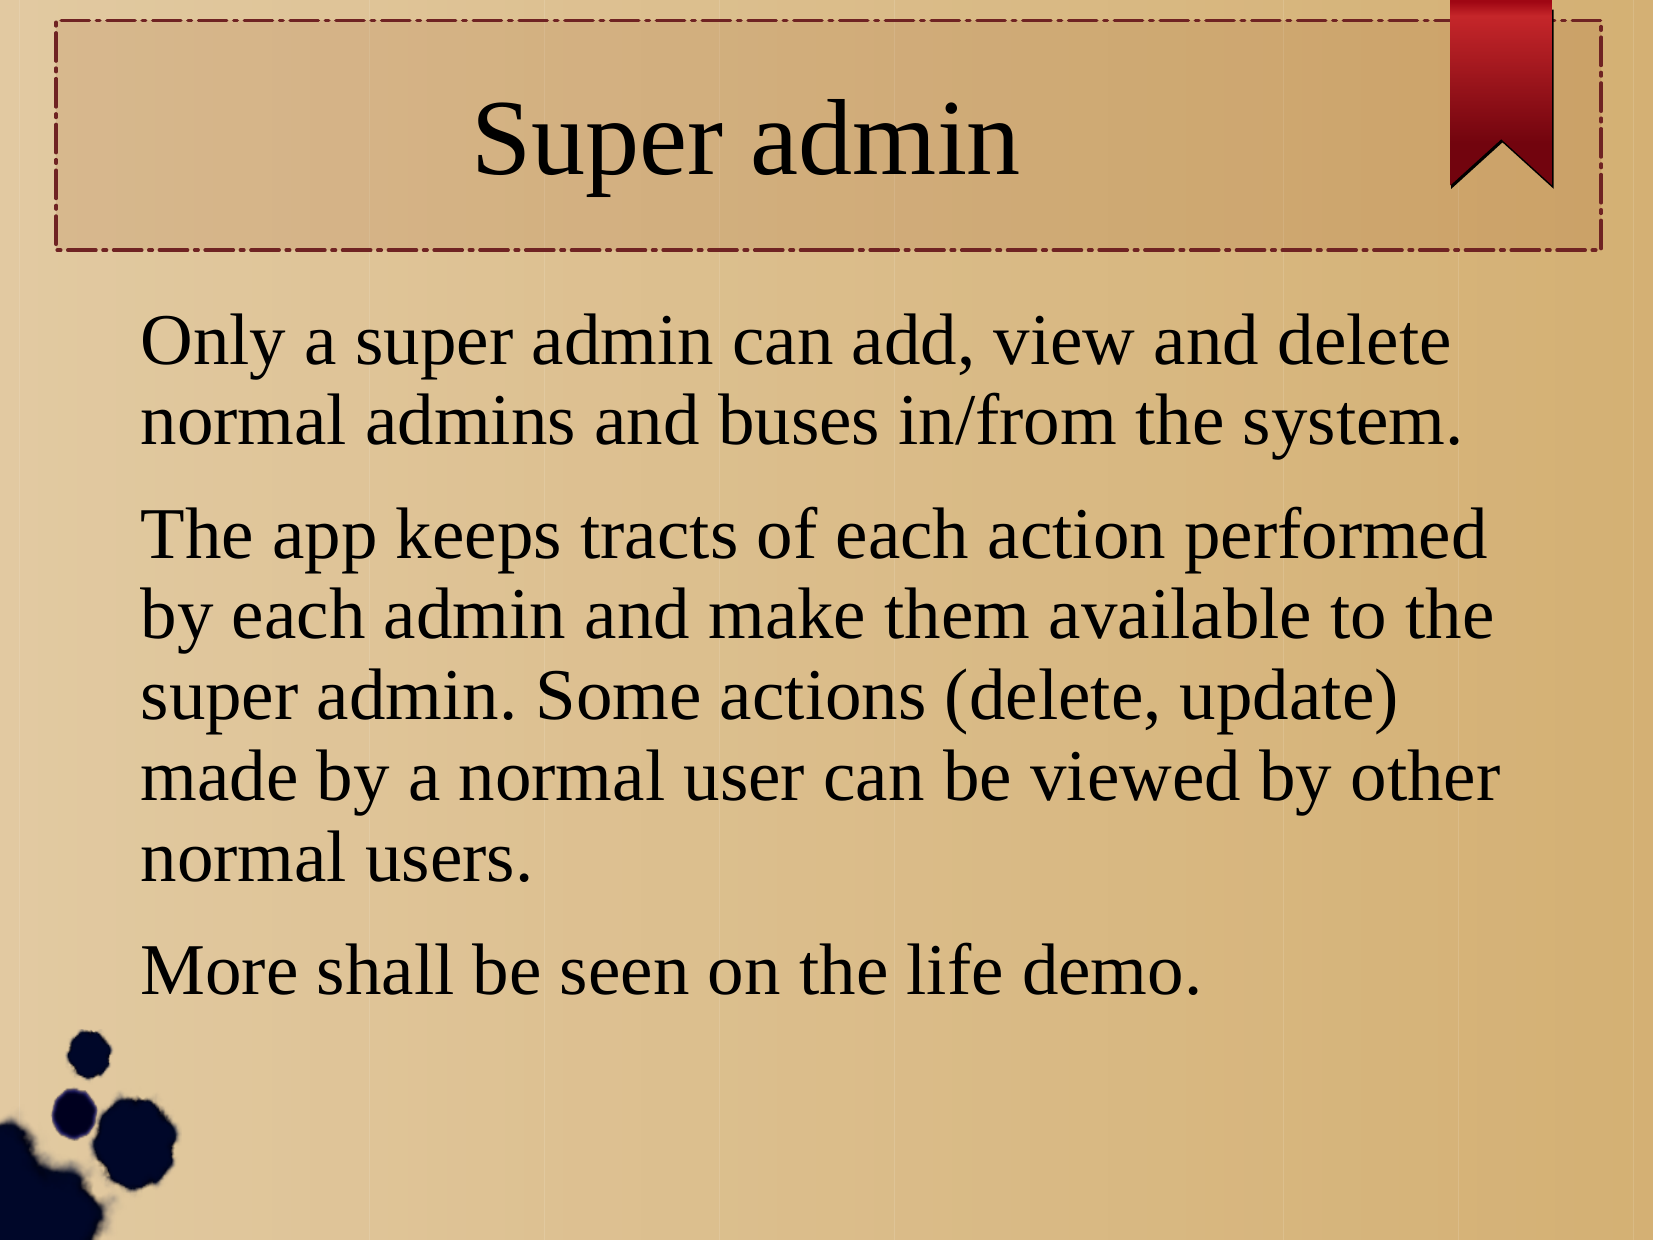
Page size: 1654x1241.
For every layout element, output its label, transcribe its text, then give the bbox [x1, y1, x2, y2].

title Super admin [82, 47, 1411, 229]
list Only a super admin can add, view and delete normal admins and buses in/from the system. The app keeps tracts of each action performed by each admin and make them available to the super admin. Some actions (delete, update) made by a normal user can be viewed by other normal users. More shall be seen on the life demo. [82, 299, 1571, 1019]
